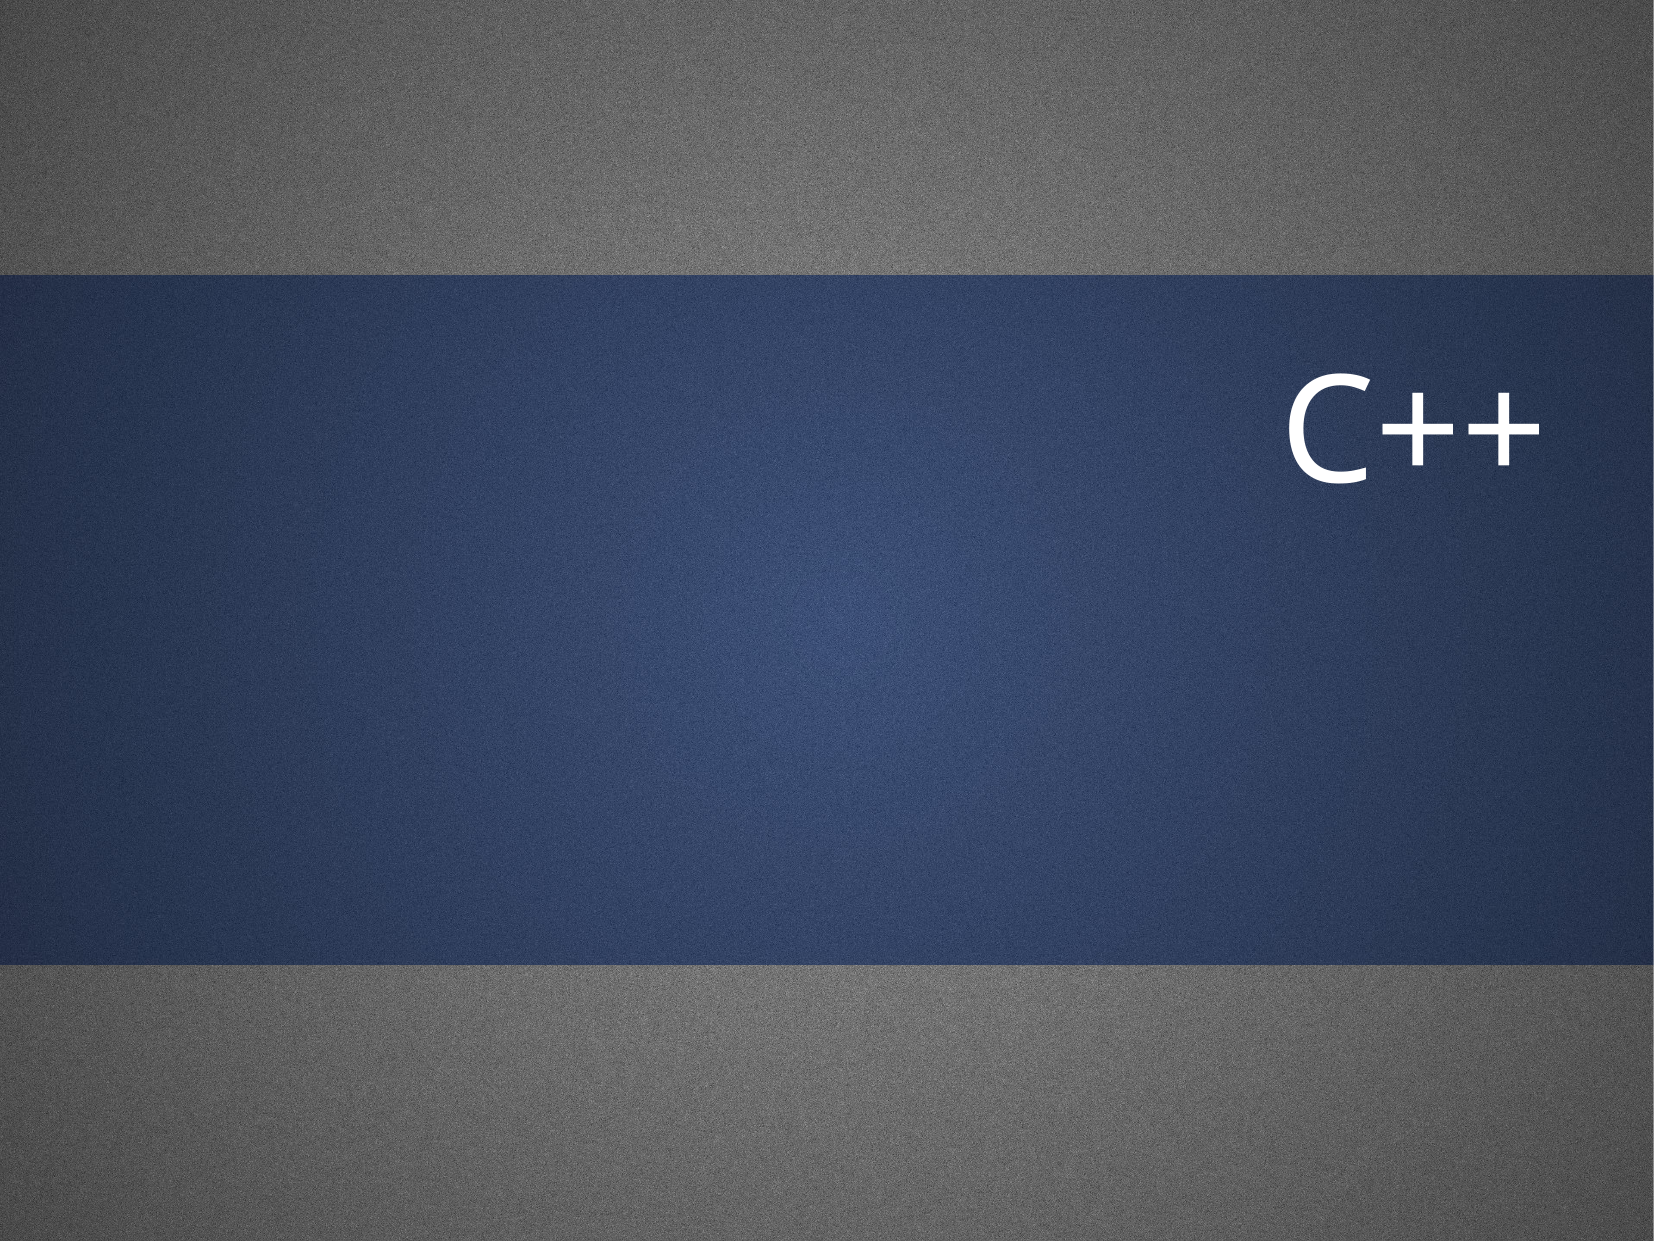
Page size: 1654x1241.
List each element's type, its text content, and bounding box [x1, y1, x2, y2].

text_box C++ [447, 315, 1562, 654]
picture [0, 0, 1654, 1241]
